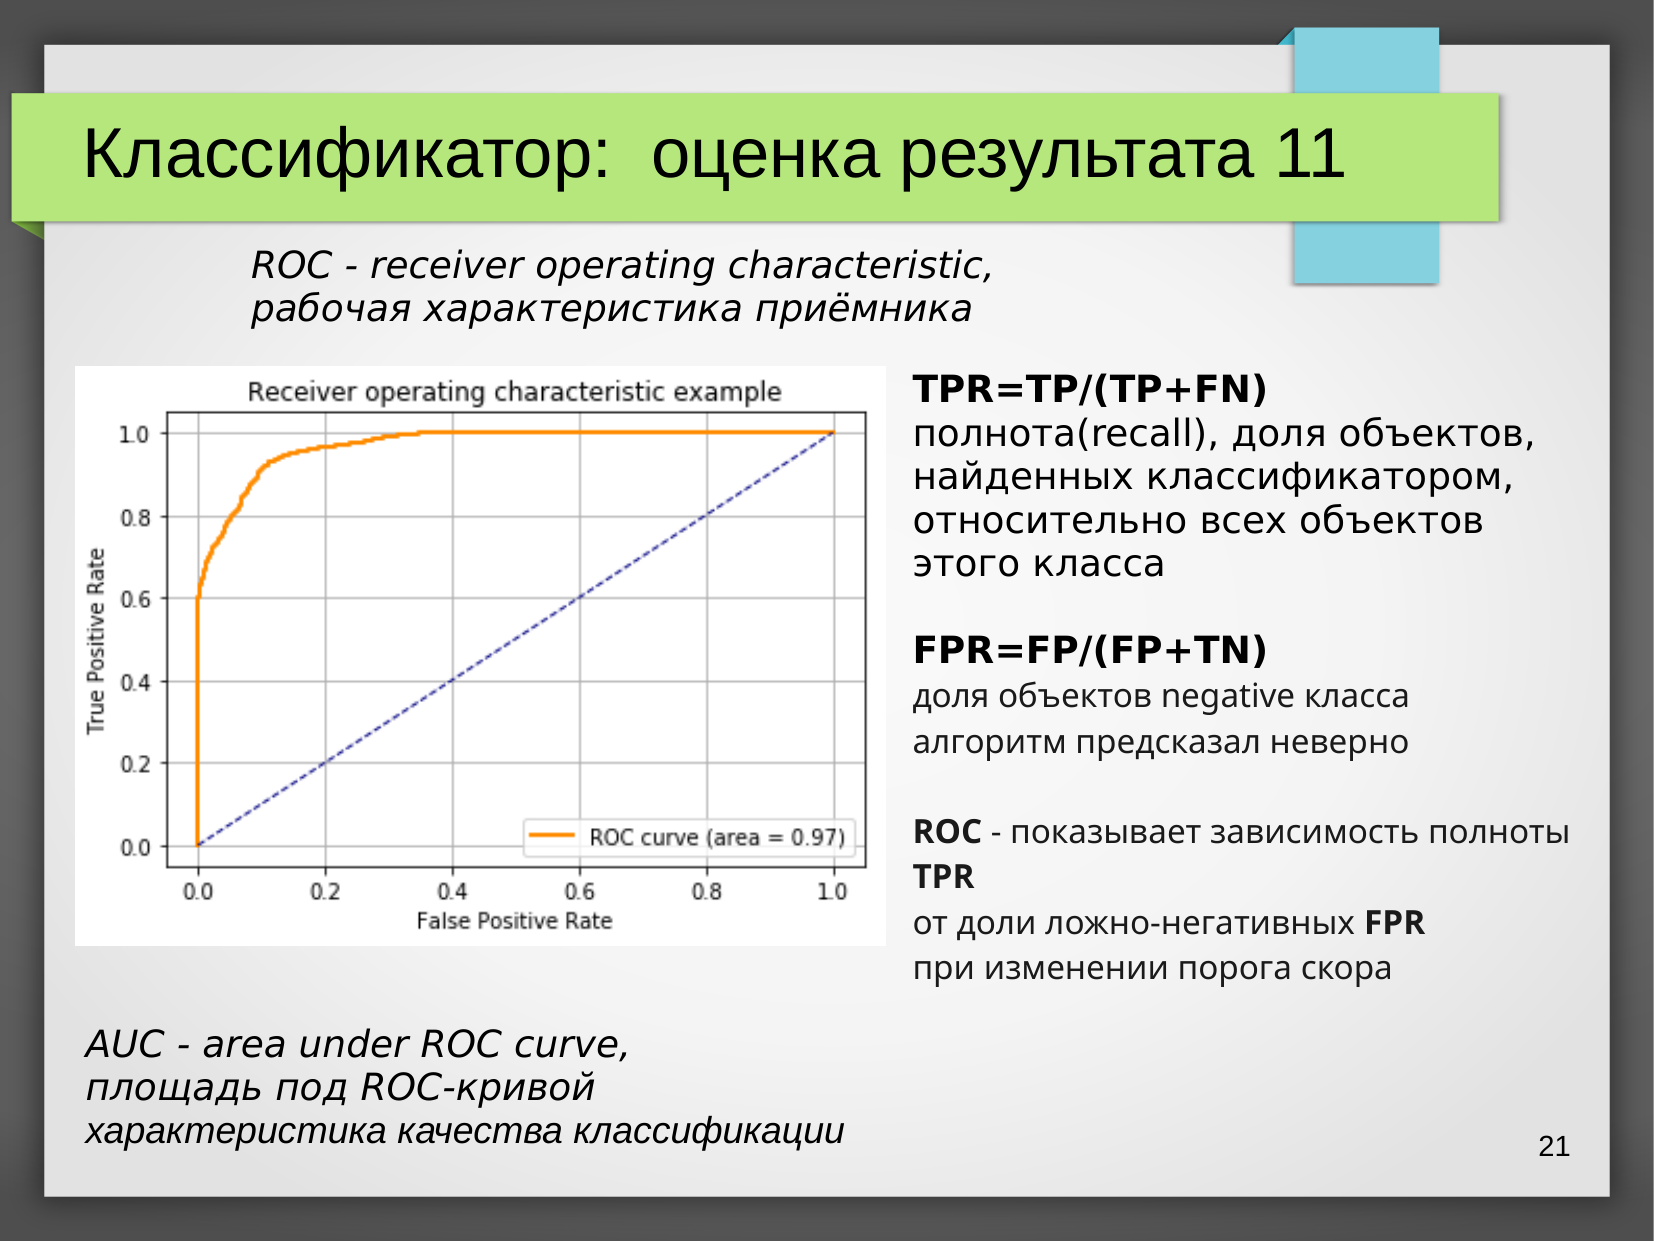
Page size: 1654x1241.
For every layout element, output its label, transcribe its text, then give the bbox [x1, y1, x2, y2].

text_box ROC - receiver operating characteristic, рабочая характеристика приёмника [236, 236, 1087, 382]
picture [0, 0, 1654, 1241]
text_box TPR=TP/(TP+FN) полнота(recall), доля объектов, найденных классификатором, относительно всех объектов этого класса FPR=FP/(FP+TN) доля объектов negative класса алгоритм предсказал неверно ROC - показывает зависимость полноты TPR от доли ложно-негативных FPR при изменении порога скора [897, 360, 1595, 955]
text_box AUC - area under ROC curve, площадь под ROC-кривой характеристика качества классификации [70, 1015, 886, 1170]
title Классификатор: оценка результата 11 [82, 49, 1571, 257]
